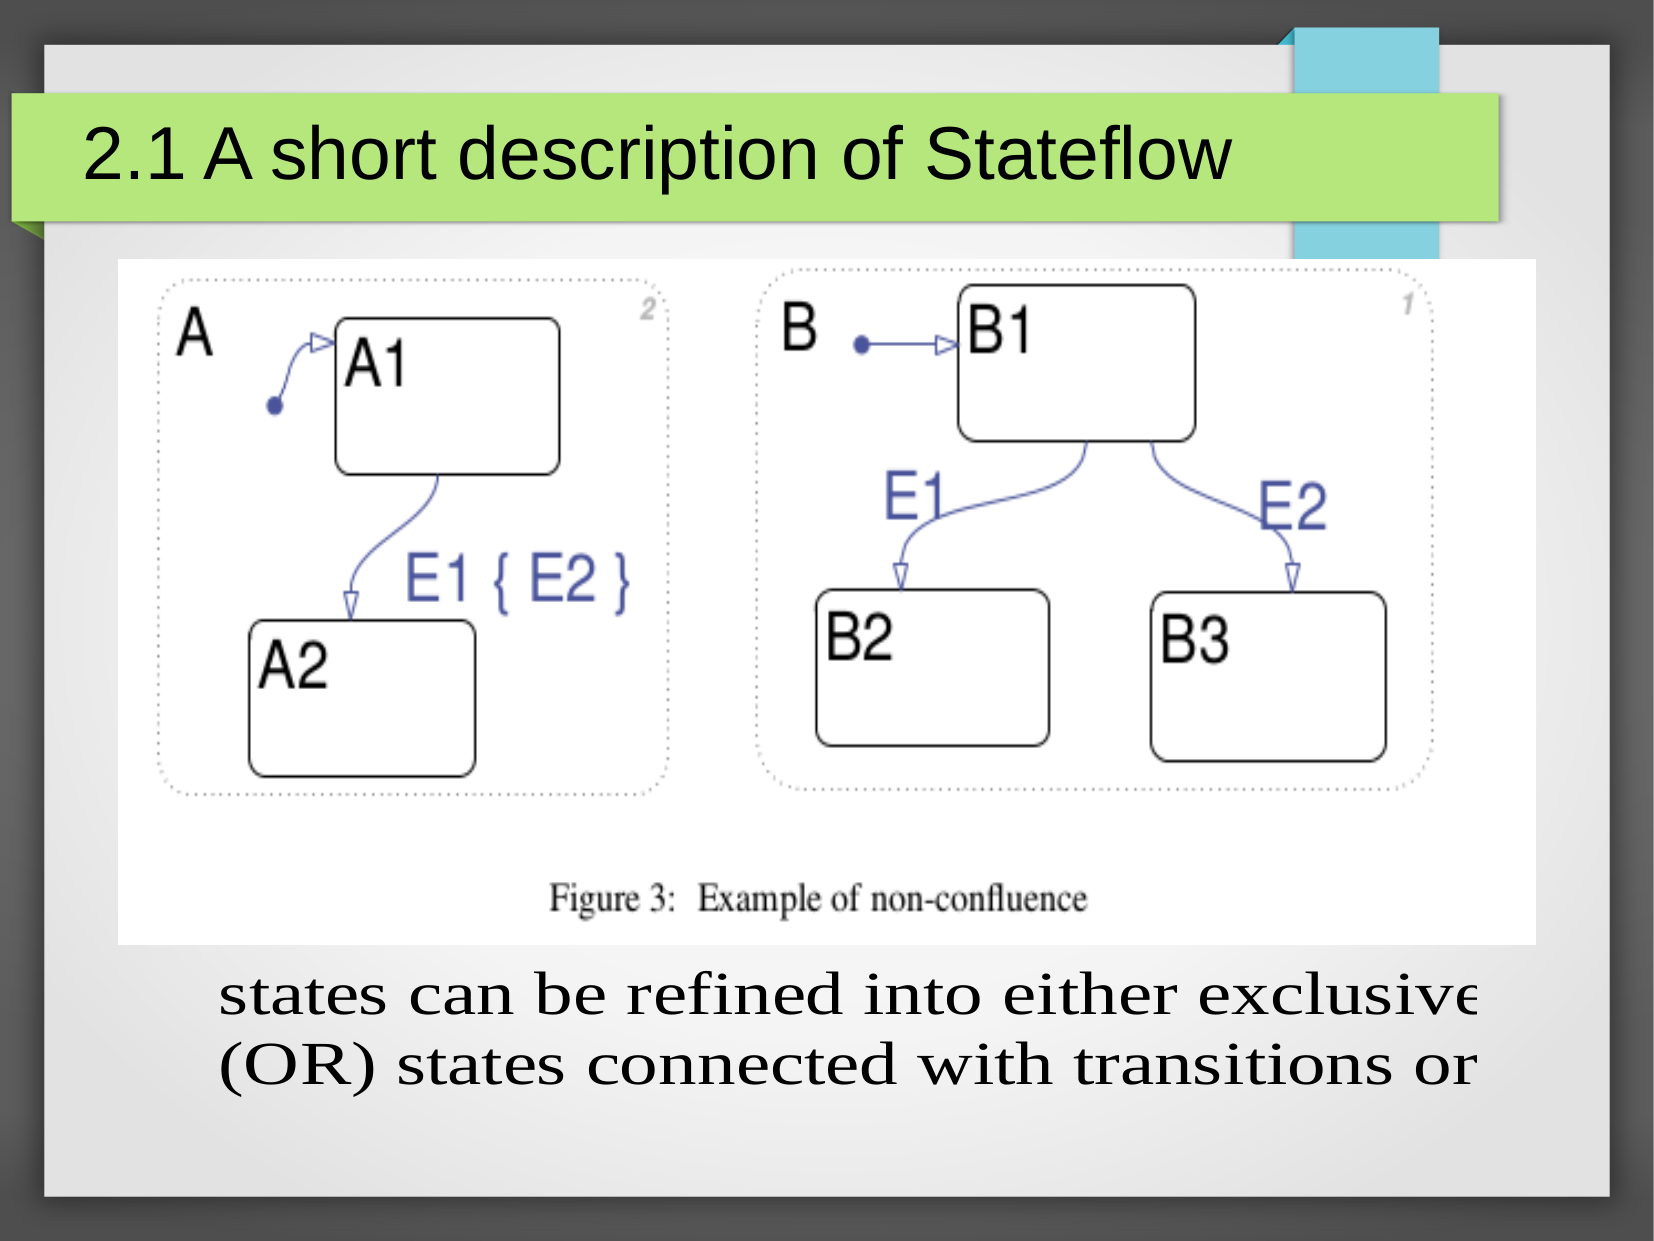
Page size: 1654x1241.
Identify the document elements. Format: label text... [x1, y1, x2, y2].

chart [47, 823, 1477, 1111]
picture [0, 0, 1654, 1241]
title 2.1 A short description of Stateflow [82, 69, 1264, 238]
